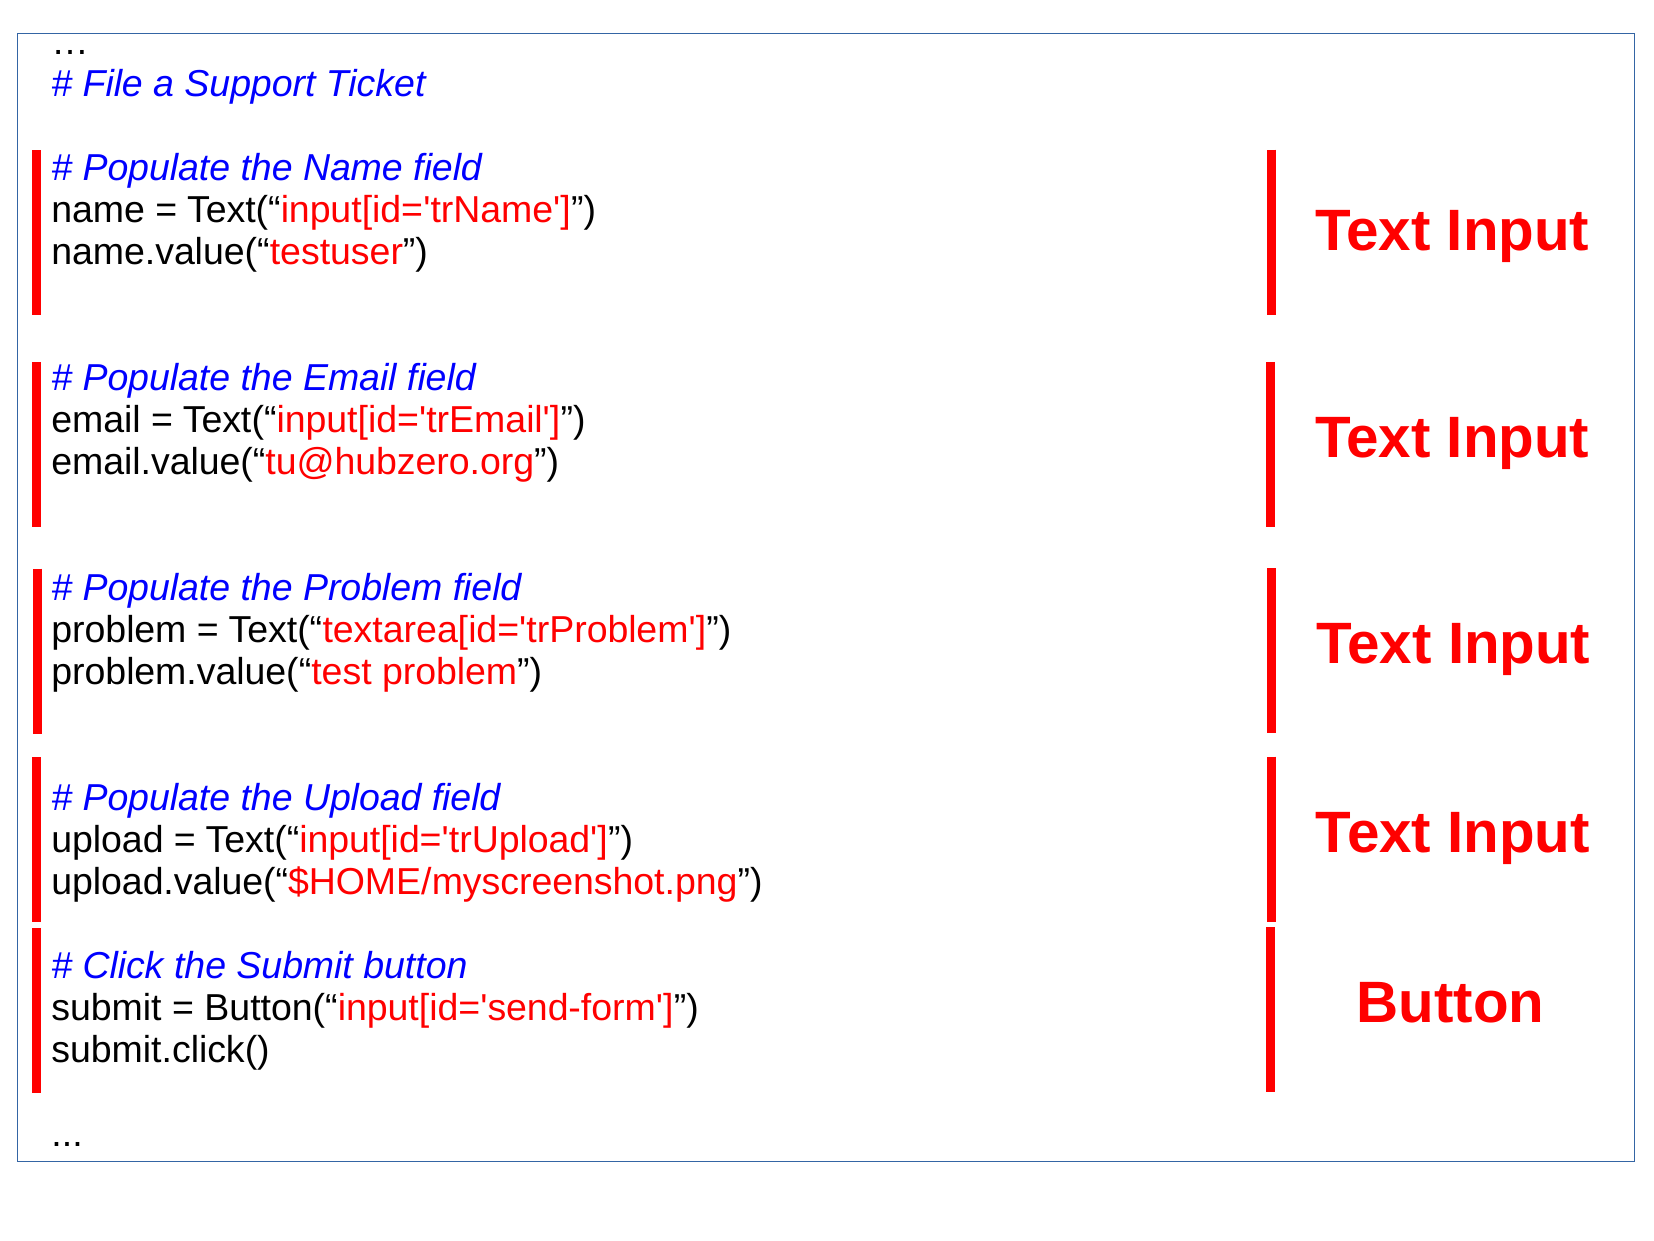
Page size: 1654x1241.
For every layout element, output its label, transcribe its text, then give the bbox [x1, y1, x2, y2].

text_box Text Input [1301, 791, 1606, 873]
text_box [17, 33, 36, 1162]
text_box Text Input [1300, 397, 1605, 478]
text_box Text Input [1300, 190, 1605, 271]
text_box Text Input [1301, 603, 1606, 684]
text_box … # File a Support Ticket # Populate the Name field name = Text(“input[id='trName']”) name.value(“testuser”) # Populate the Email field email = Text(“input[id='trEmail']”) email.value(“tu@hubzero.org”) # Populate the Problem field problem = Text(“textarea[id='trProblem']”) problem.value(“test problem”) # Populate the Upload field upload = Text(“input[id='trUpload']”) upload.value(“$HOME/myscreenshot.png”) # Click the Submit button submit = Button(“input[id='send-form']”) submit.click() ... [36, 13, 1635, 1162]
text_box Button [1342, 962, 1560, 1043]
